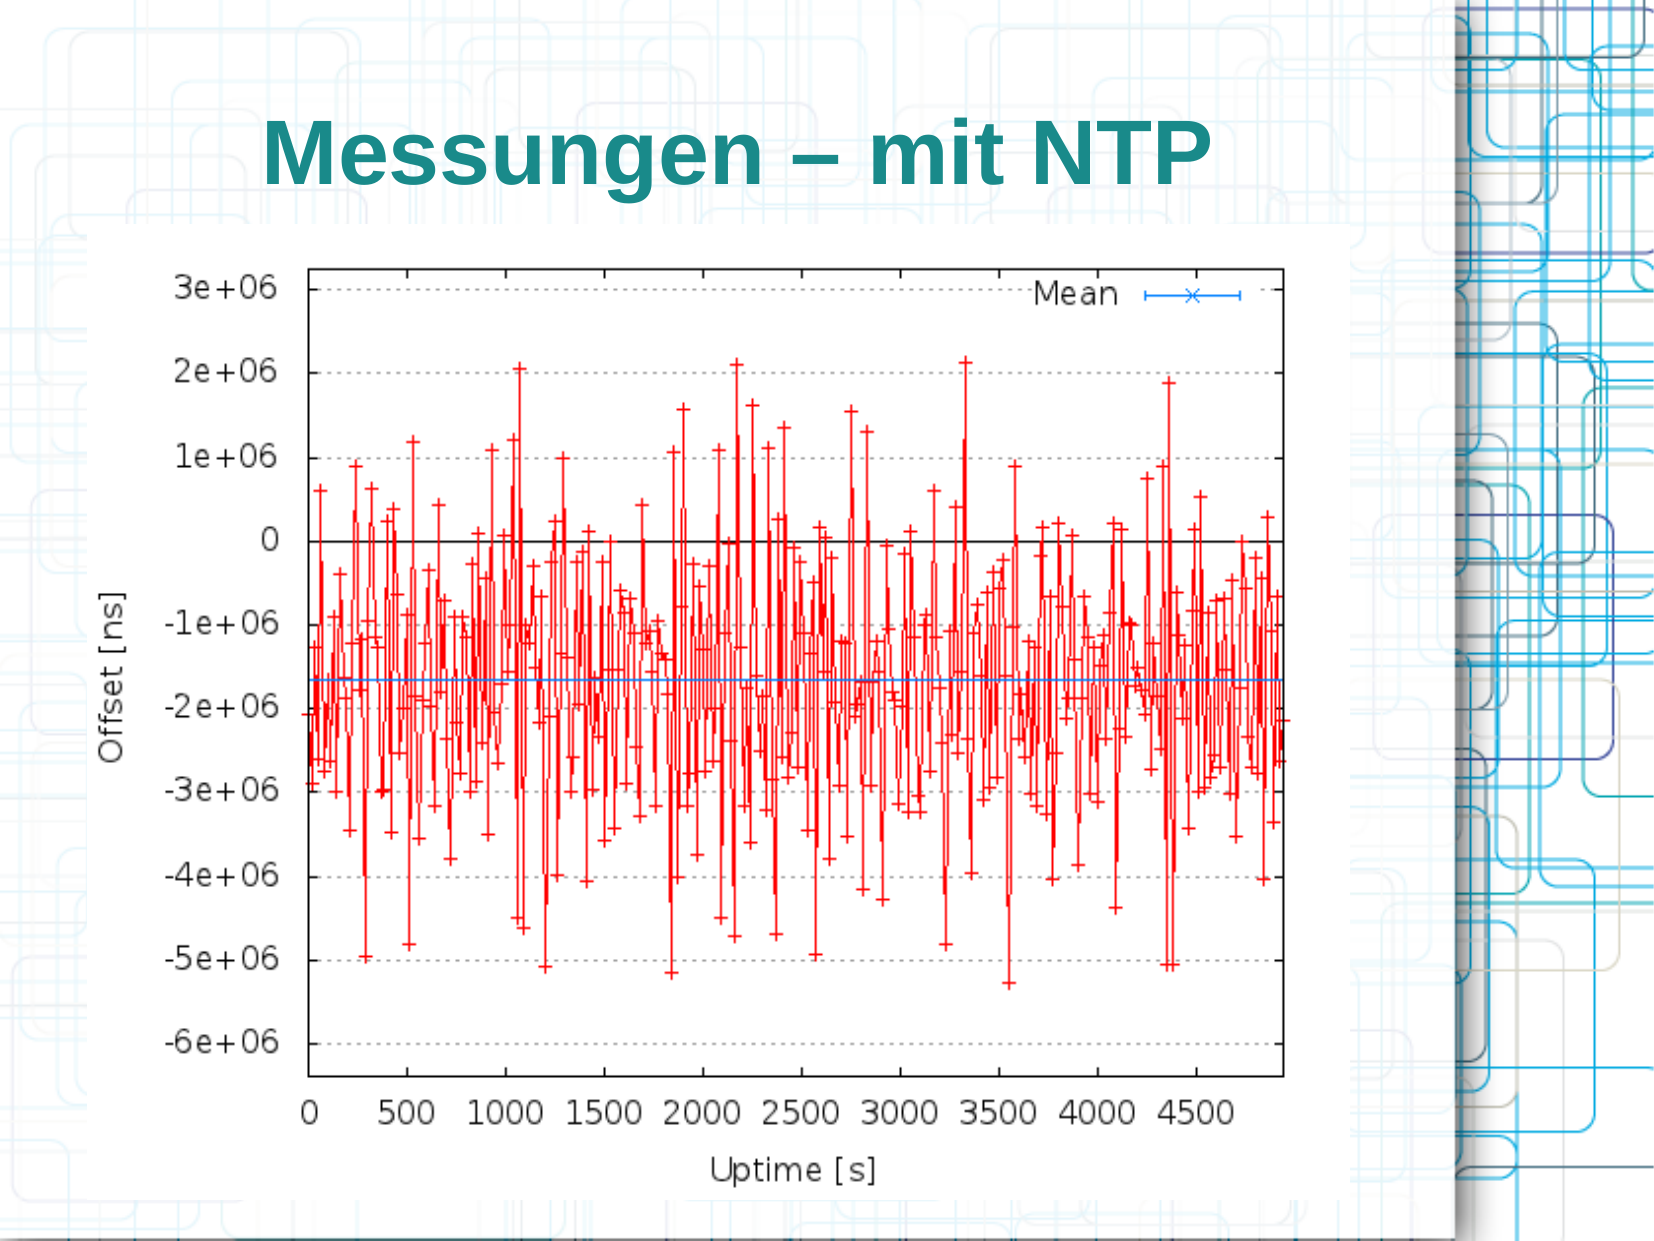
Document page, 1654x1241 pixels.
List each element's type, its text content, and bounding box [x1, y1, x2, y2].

title Messungen – mit NTP [59, 56, 1418, 250]
picture [0, 0, 1654, 1241]
